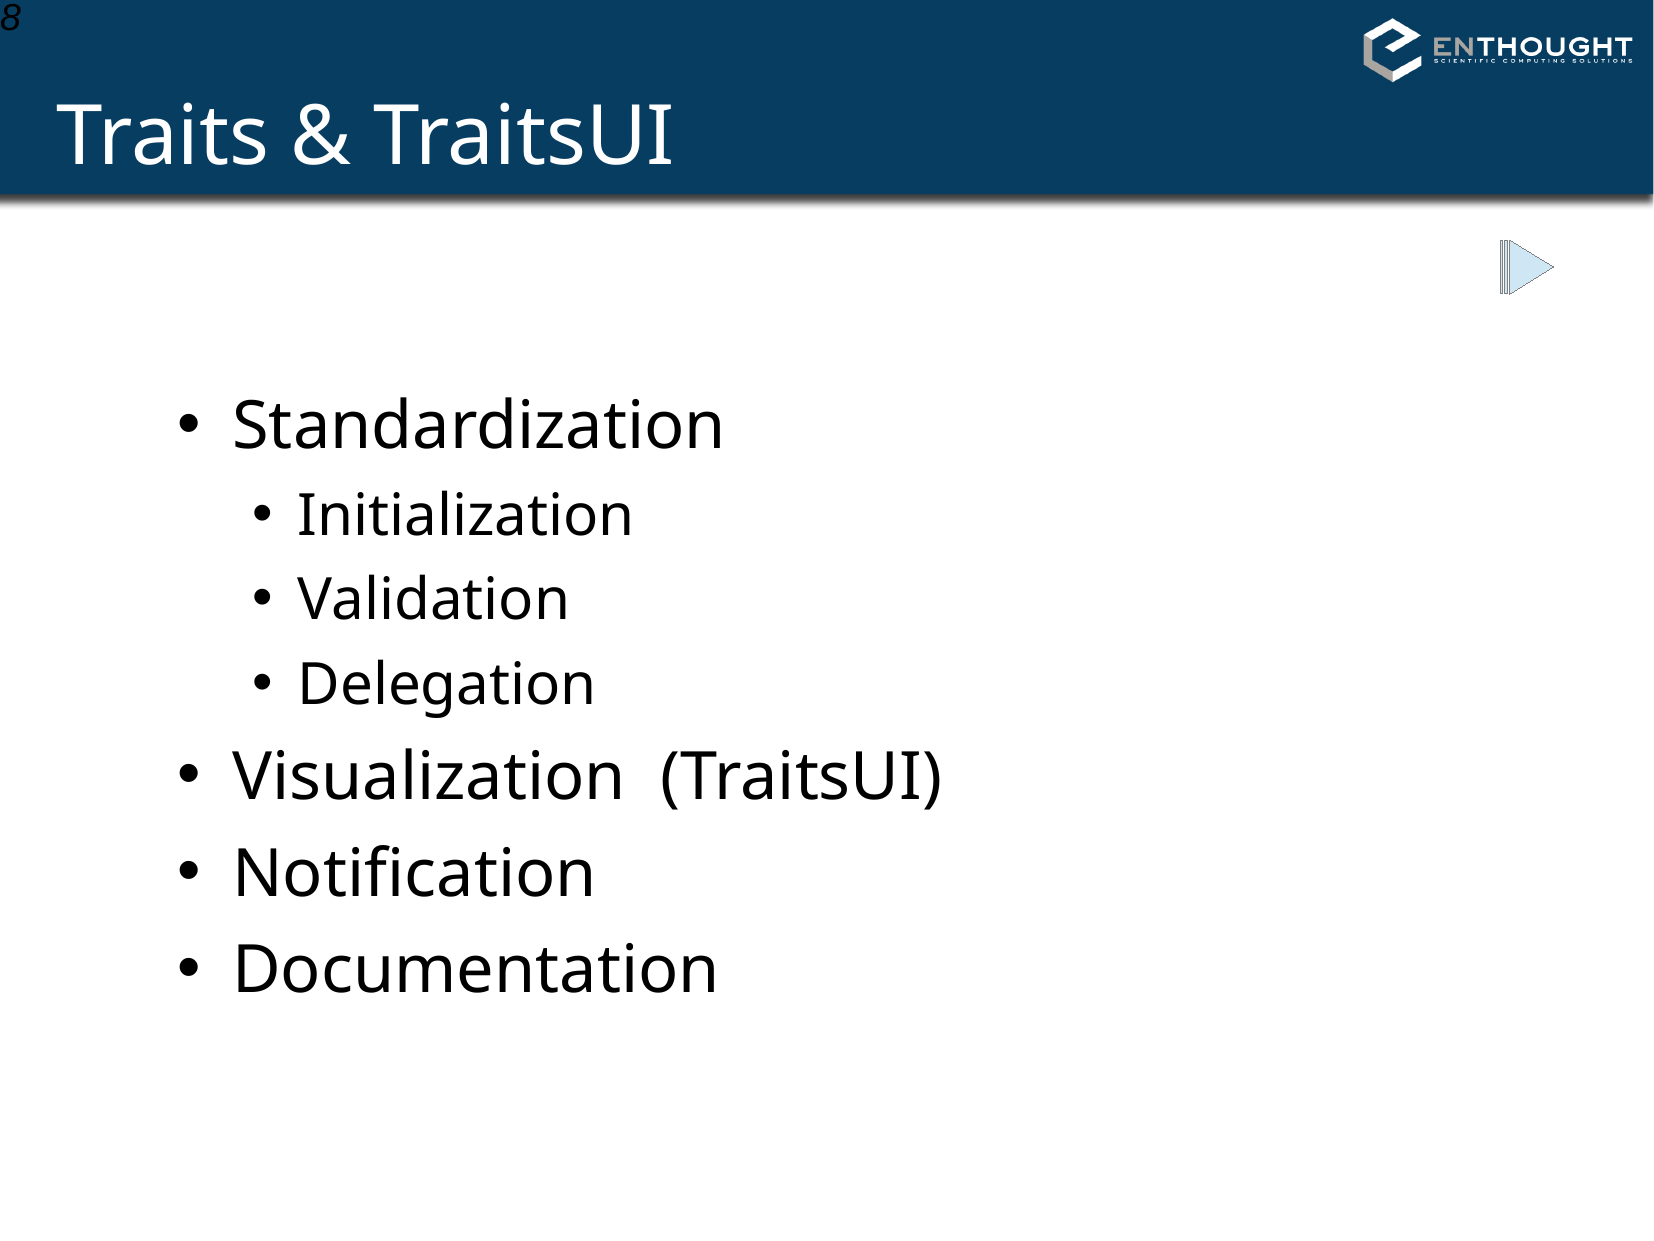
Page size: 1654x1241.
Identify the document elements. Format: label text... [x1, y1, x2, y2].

title Traits & TraitsUI [41, 27, 1447, 235]
text_box Standardization Initialization Validation Delegation Visualization (TraitsUI) Notification Documentation [162, 375, 1388, 1018]
picture [0, 0, 1654, 217]
text_box [1504, 240, 1508, 294]
text_box [1509, 240, 1554, 295]
